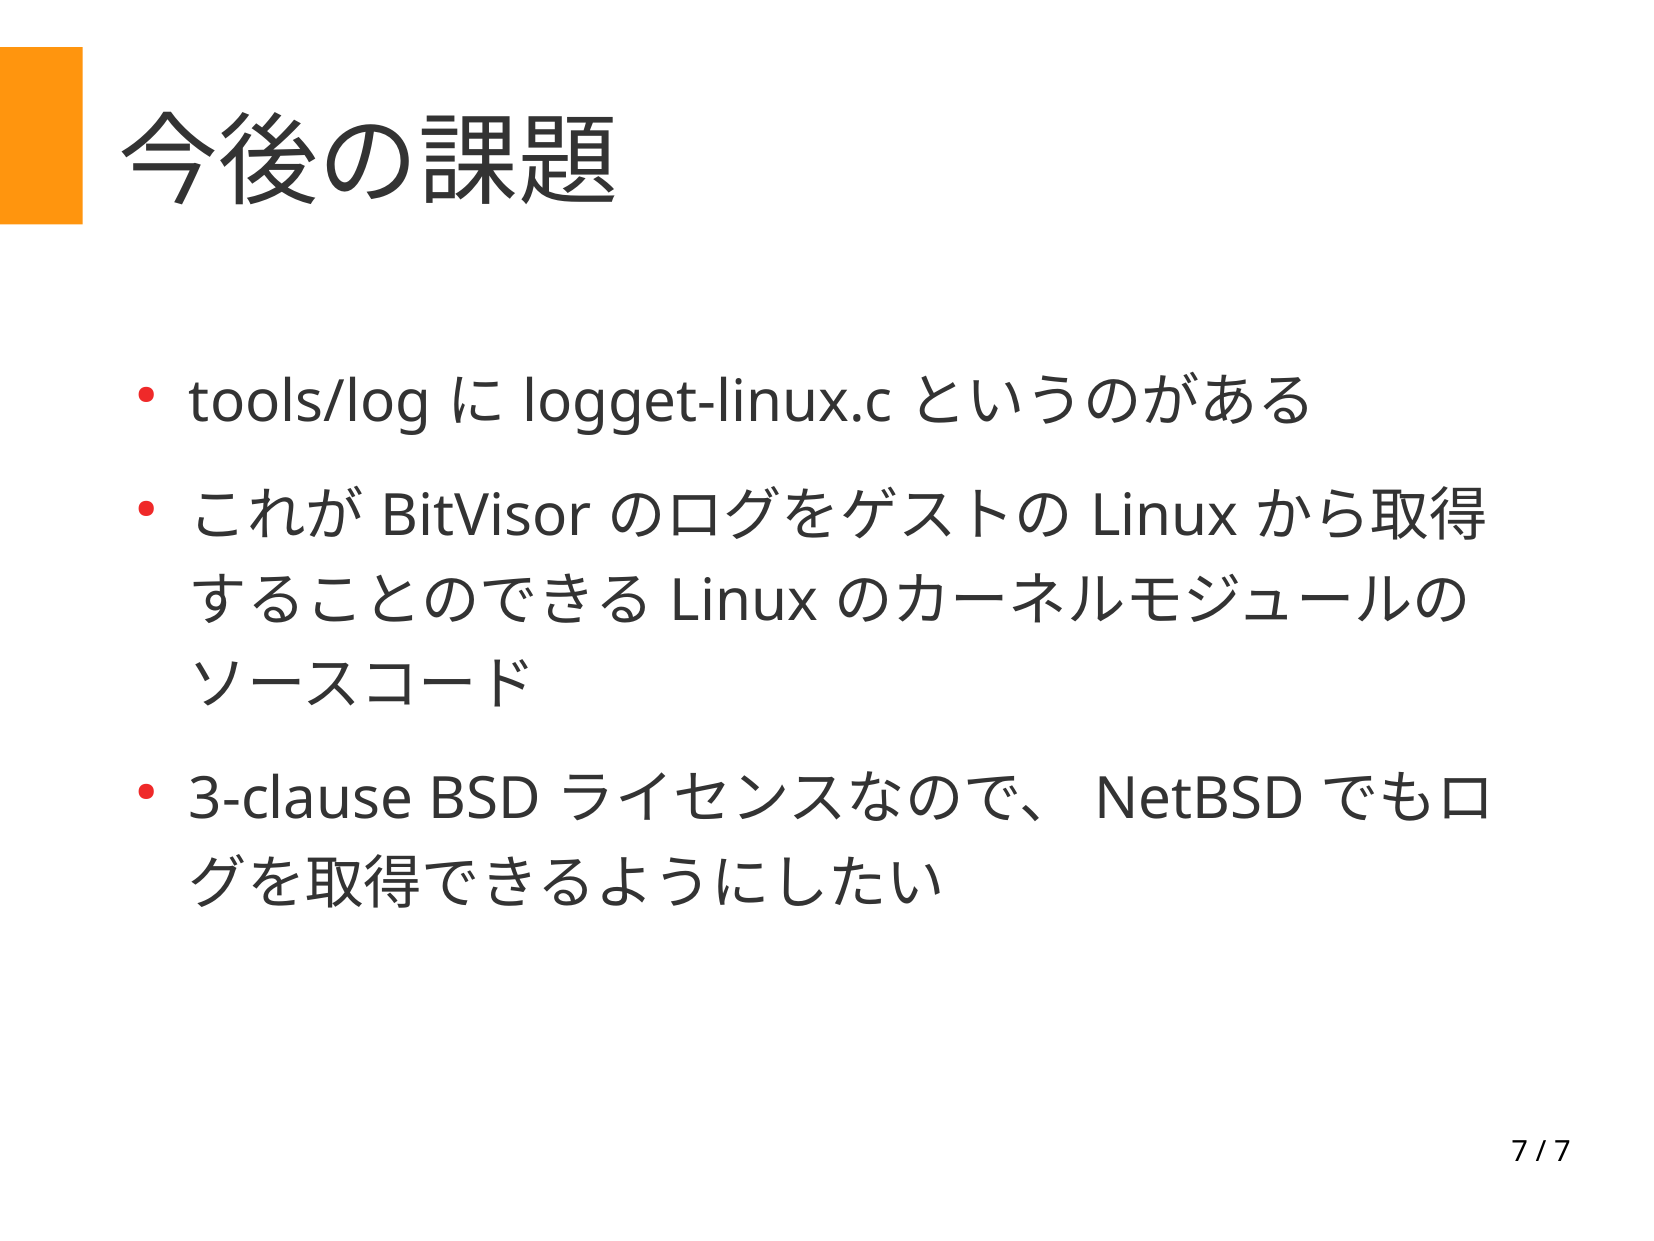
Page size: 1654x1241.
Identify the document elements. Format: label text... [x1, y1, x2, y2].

list tools/logにlogget-linux.cというのがある これがBitVisorのログをゲストのLinuxから取得することのできるLinuxのカーネルモジュールのソースコード 3-clause BSDライセンスなので、NetBSDでもログを取得できるようにしたい [118, 354, 1536, 1074]
title 今後の課題 [118, 49, 1571, 257]
